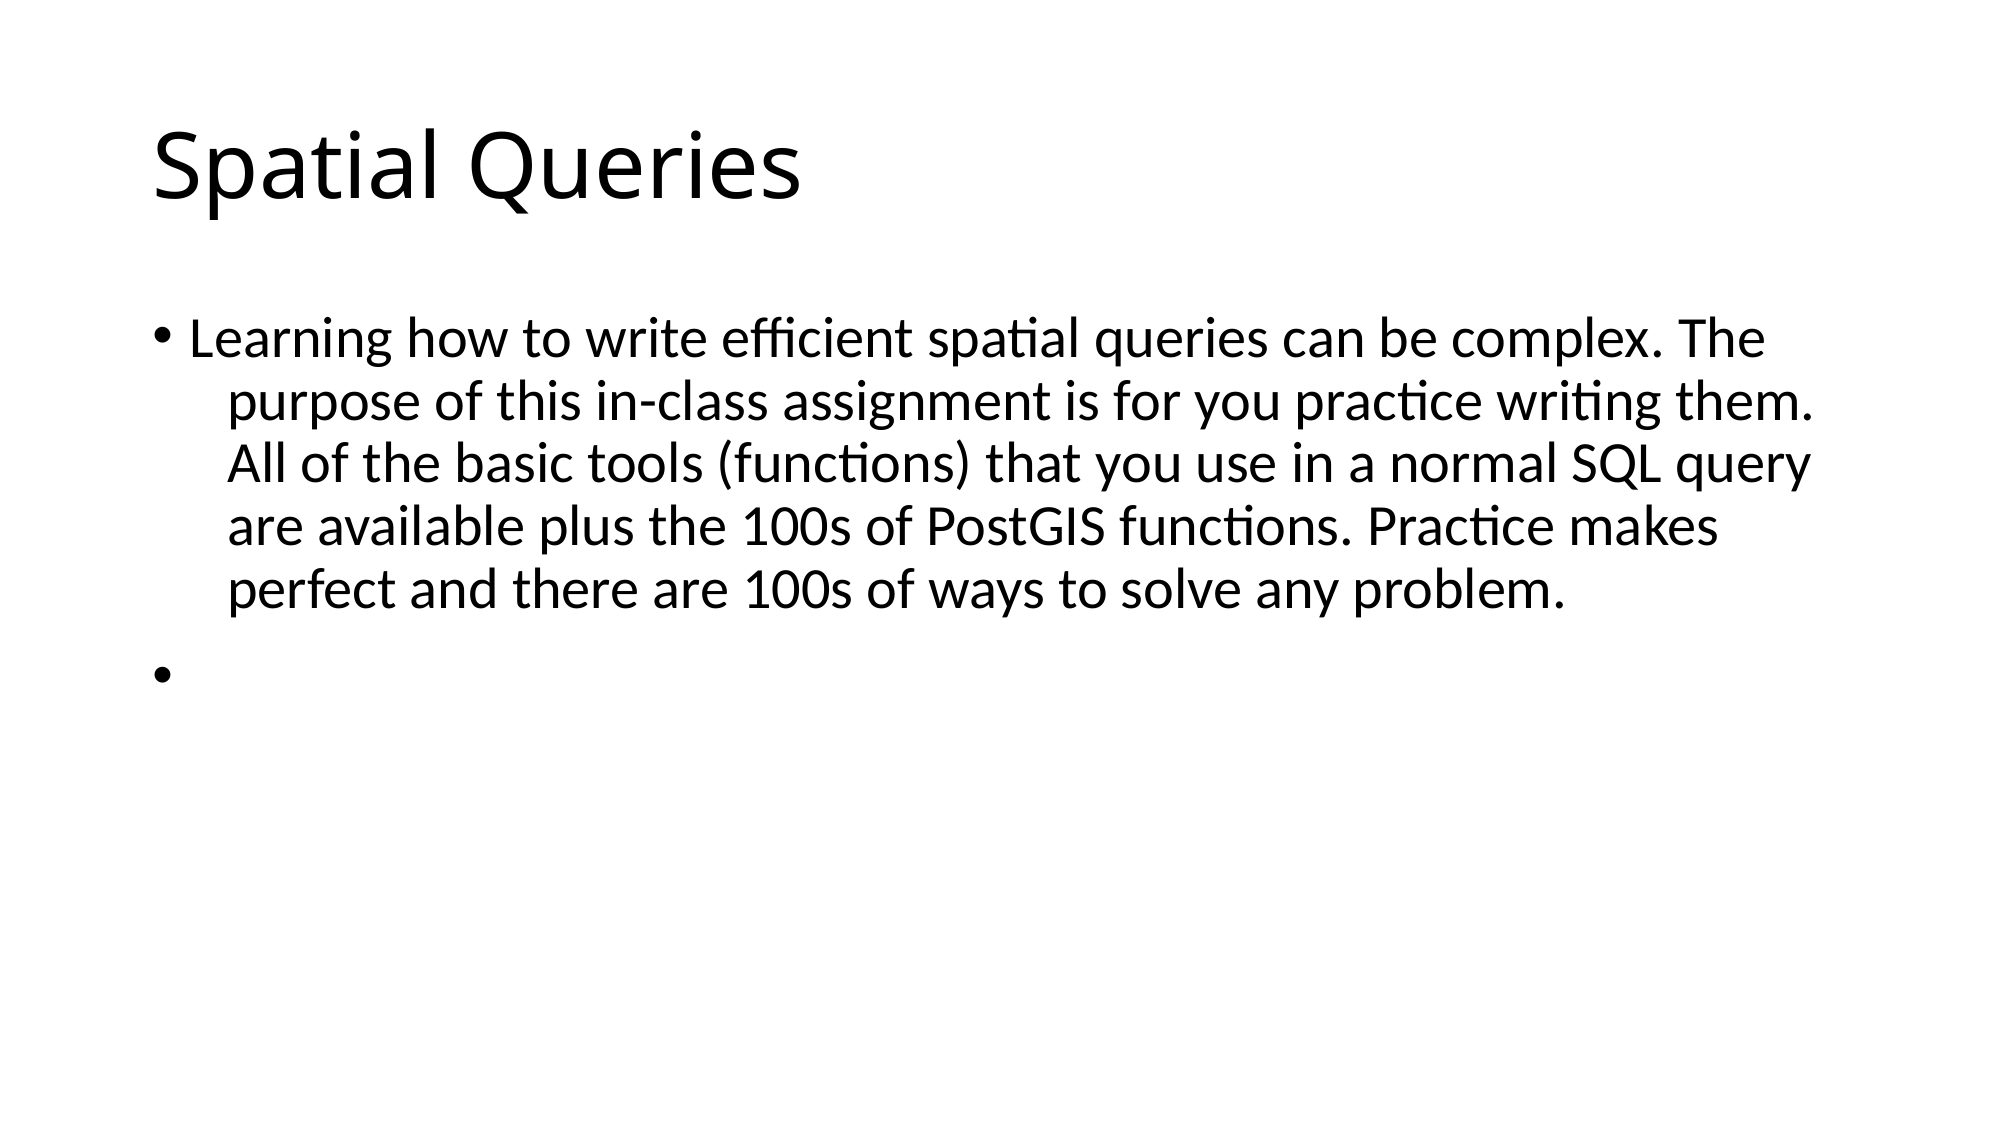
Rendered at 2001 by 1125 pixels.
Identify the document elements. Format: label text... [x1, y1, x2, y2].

list Learning how to write efficient spatial queries can be complex. The purpose of this in-class assignment is for you practice writing them. All of the basic tools (functions) that you use in a normal SQL query are available plus the 100s of PostGIS functions. Practice makes perfect and there are 100s of ways to solve any problem. [137, 299, 1863, 1014]
title Spatial Queries [137, 59, 1863, 278]
